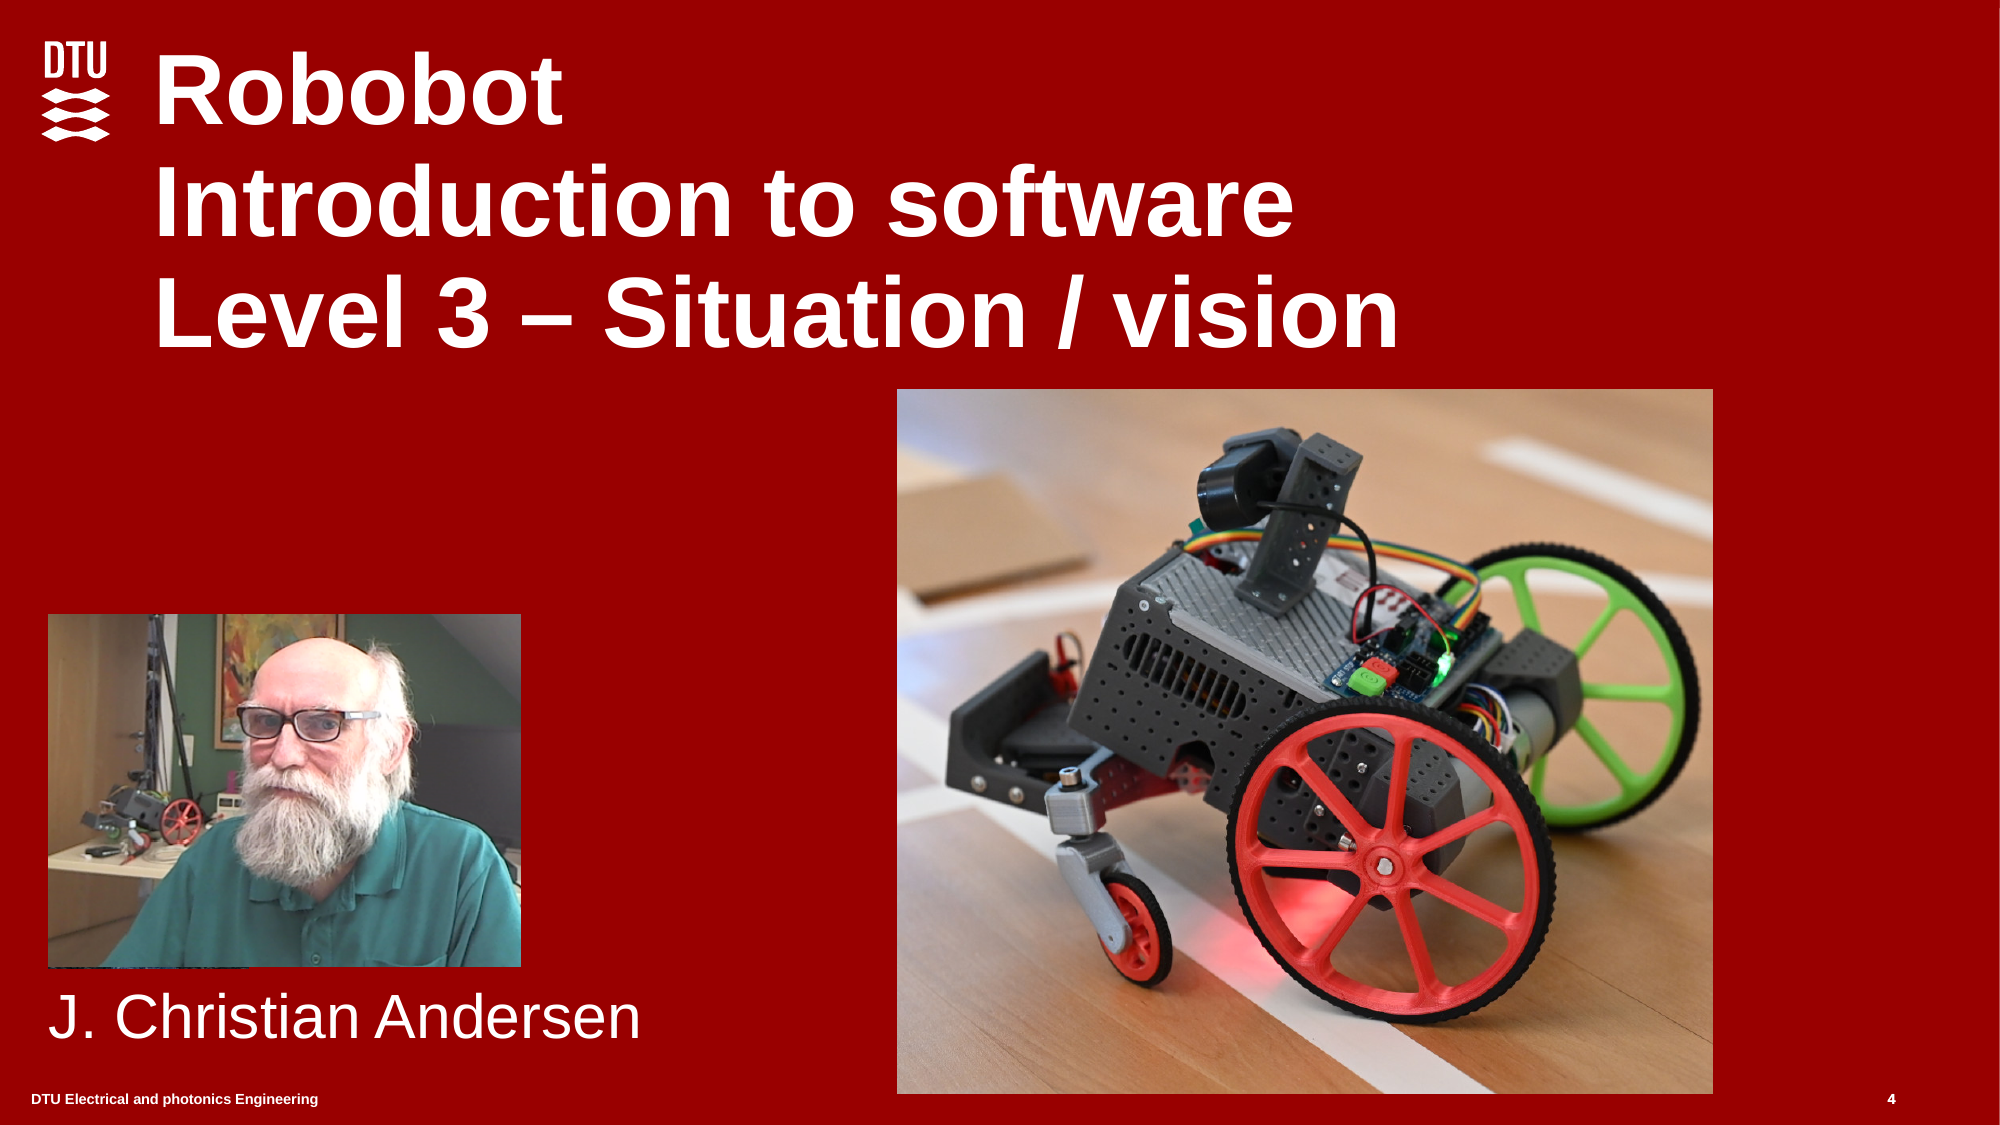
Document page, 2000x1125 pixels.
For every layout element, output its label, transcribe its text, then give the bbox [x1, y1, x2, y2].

picture [897, 389, 1713, 1095]
title Robobot Introduction to software Level 3 – Situation / vision [153, 35, 1932, 480]
subtitle J. Christian Andersen [48, 956, 734, 1052]
picture [48, 614, 521, 969]
slide_number <number> [1887, 1073, 1959, 1125]
